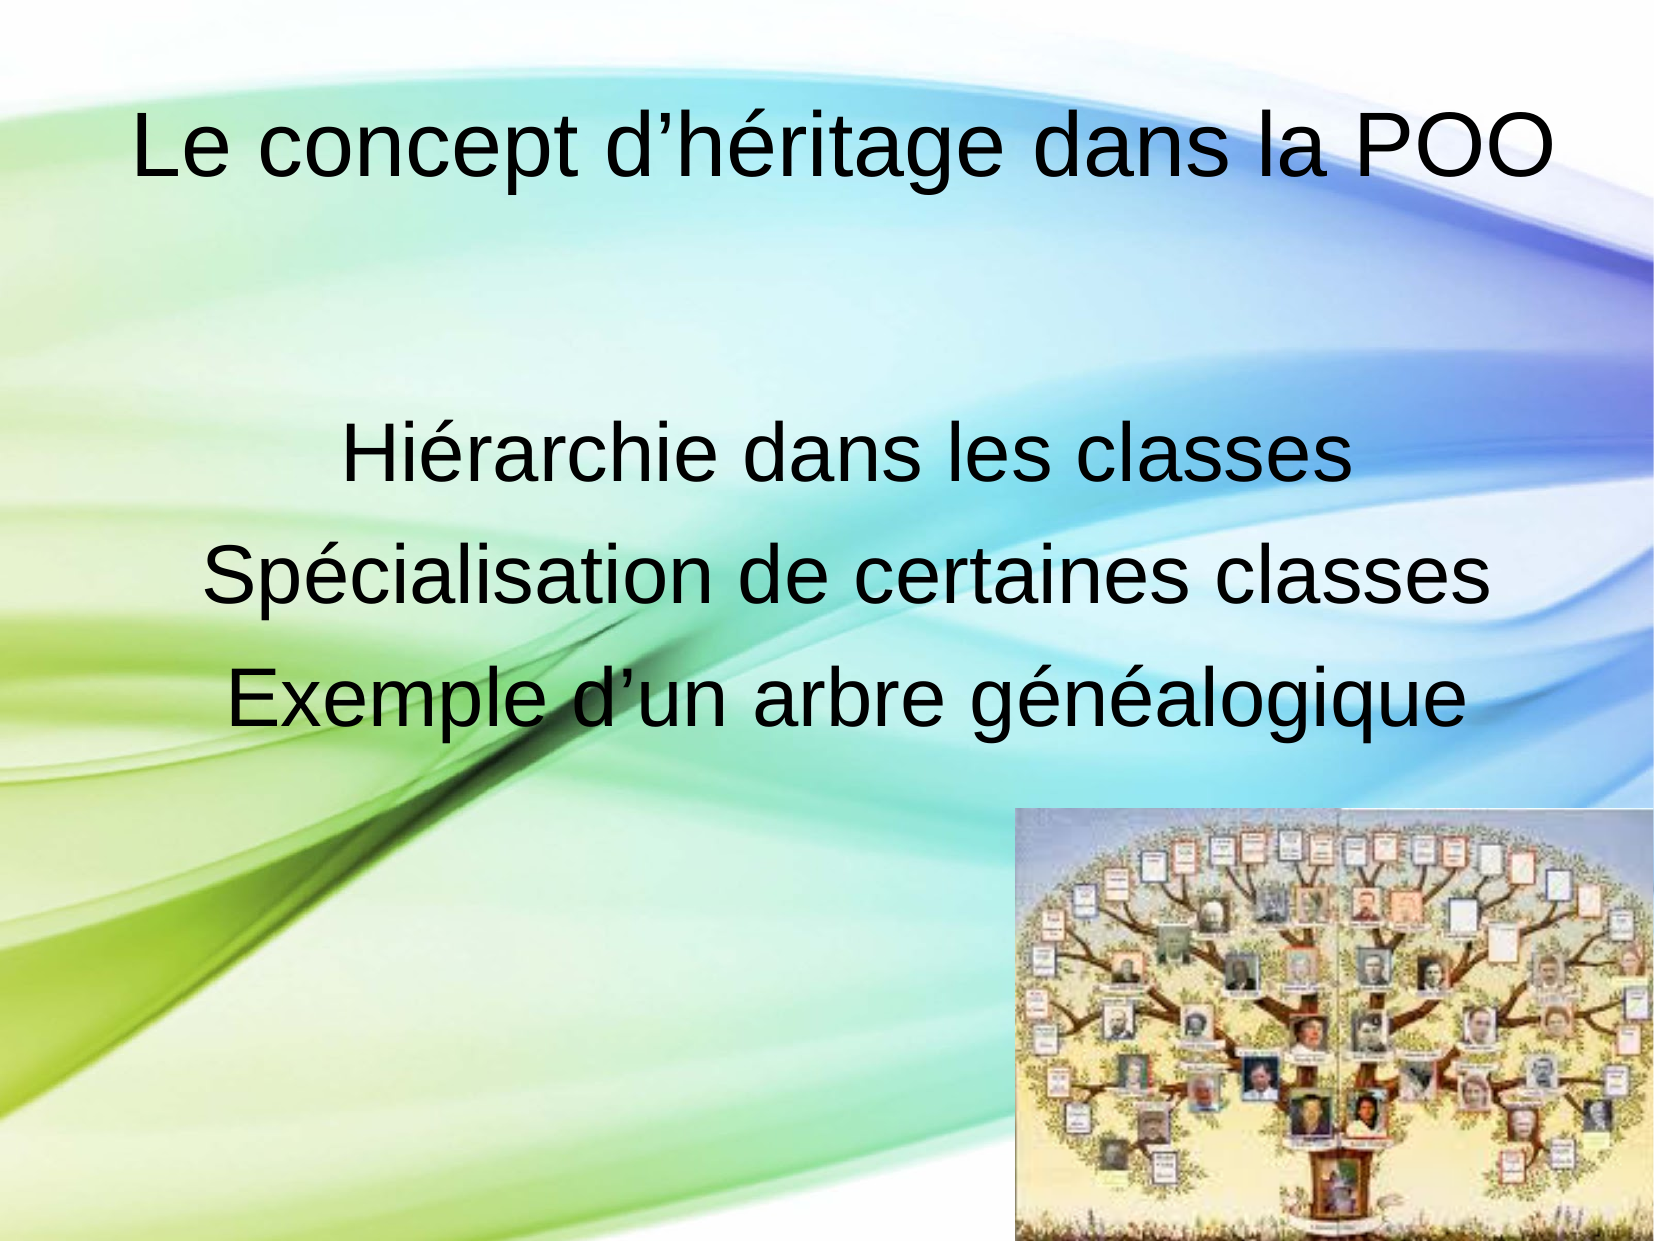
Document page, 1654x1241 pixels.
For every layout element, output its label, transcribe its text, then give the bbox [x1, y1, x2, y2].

title Le concept d’héritage dans la POO [100, 40, 1589, 249]
picture [0, 0, 1654, 1241]
list Hiérarchie dans les classes Spécialisation de certaines classes Exemple d’un arbre généalogique [0, 283, 1625, 922]
